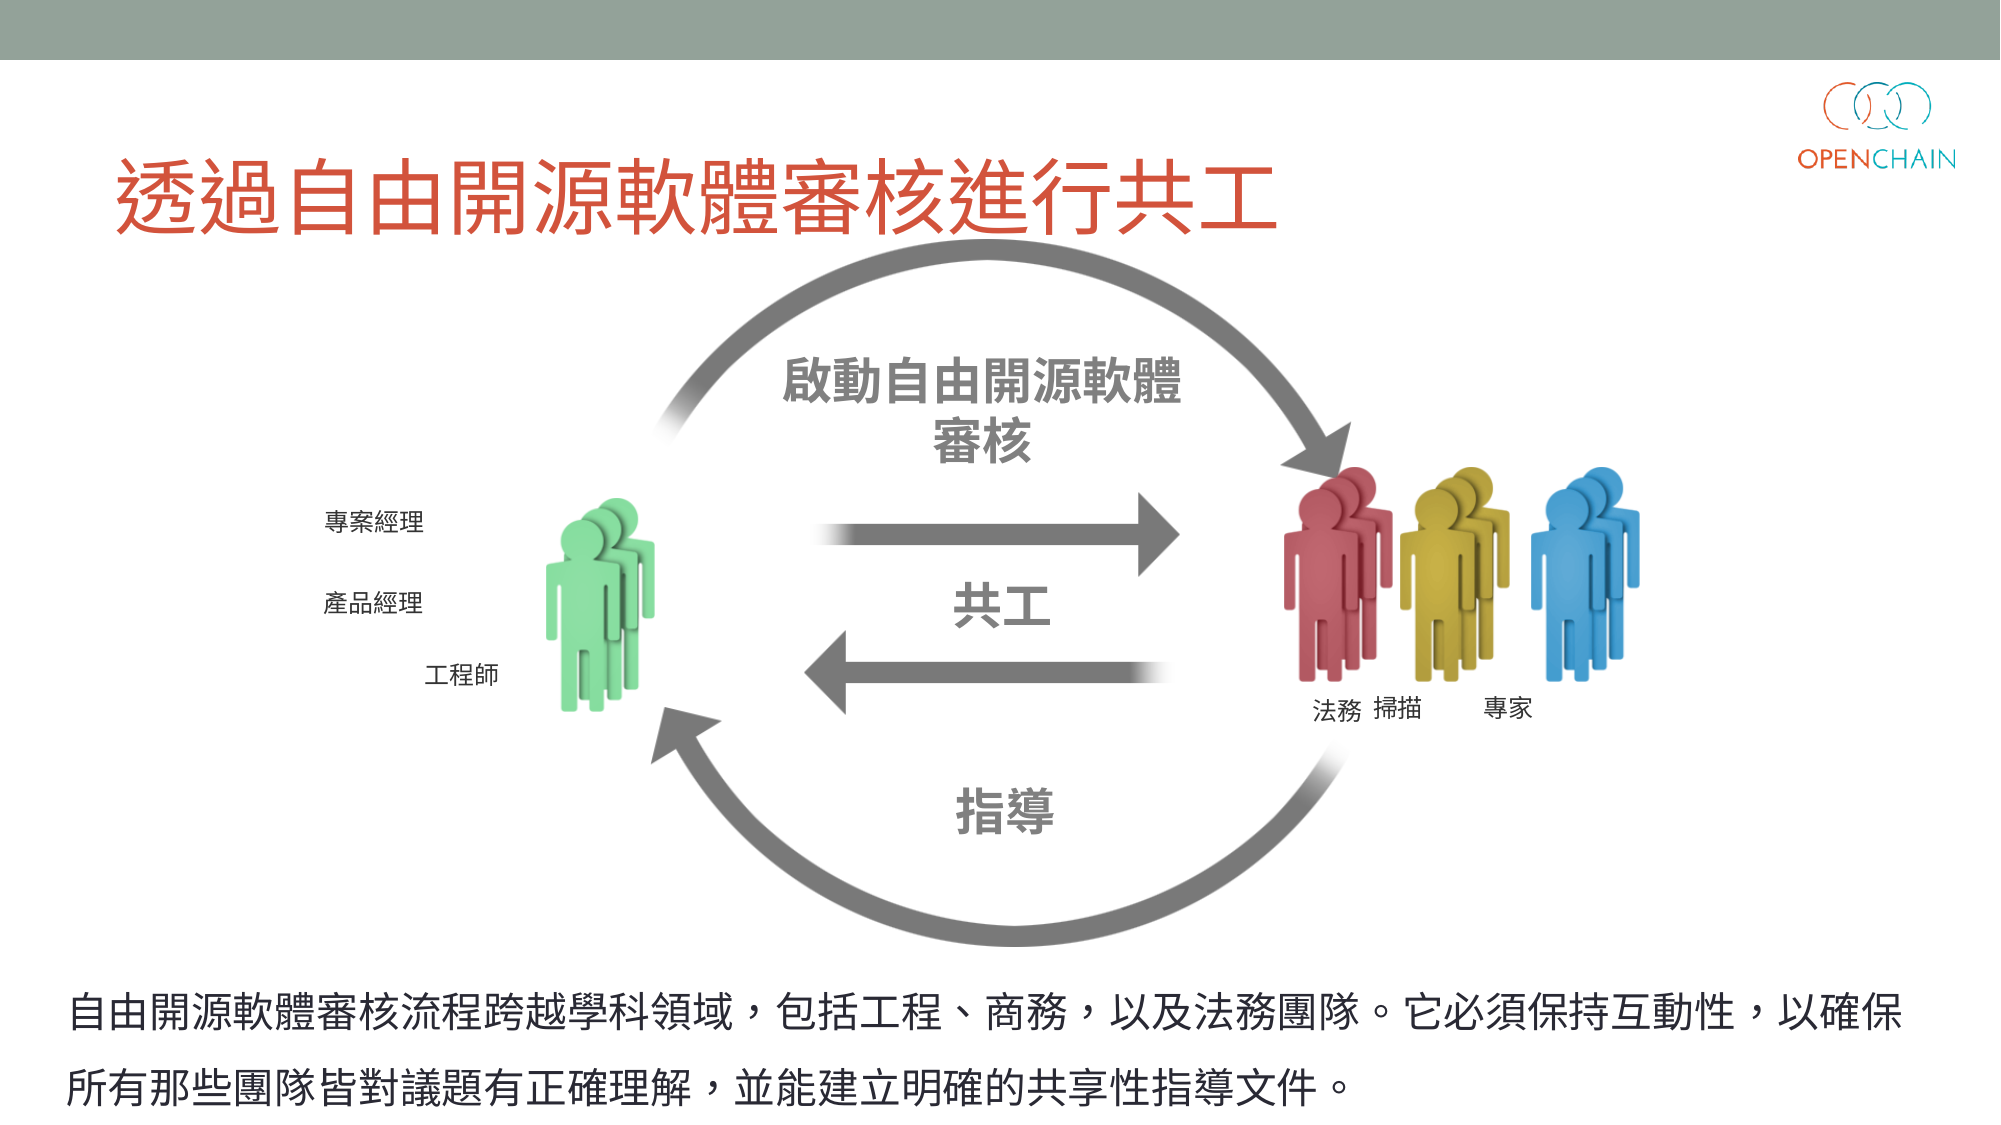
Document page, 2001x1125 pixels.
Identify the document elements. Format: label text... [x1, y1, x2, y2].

text_box 掃描 [1358, 685, 1468, 731]
picture [546, 498, 1352, 947]
text_box 指導 [883, 772, 1128, 849]
picture [650, 239, 1393, 682]
picture [1531, 467, 1640, 682]
text_box 法務 [1297, 687, 1389, 734]
text_box 共工 [928, 567, 1078, 644]
picture [810, 493, 1180, 577]
list 自由開源軟體審核流程跨越學科領域，包括工程、商務，以及法務團隊。它必須保持互動性，以確保所有那些團隊皆對議題有正確理解，並能建立明確的共享性指導文件。 [51, 953, 1925, 1125]
title 透過自由開源軟體審核進行共工 [99, 87, 1900, 251]
text_box 產品經理 [308, 579, 533, 626]
text_box 工程師 [398, 652, 533, 698]
picture [1400, 467, 1510, 682]
text_box 啟動自由開源軟體審核 [753, 342, 1211, 479]
text_box 專案經理 [309, 498, 543, 545]
text_box 專家 [1468, 685, 1622, 731]
